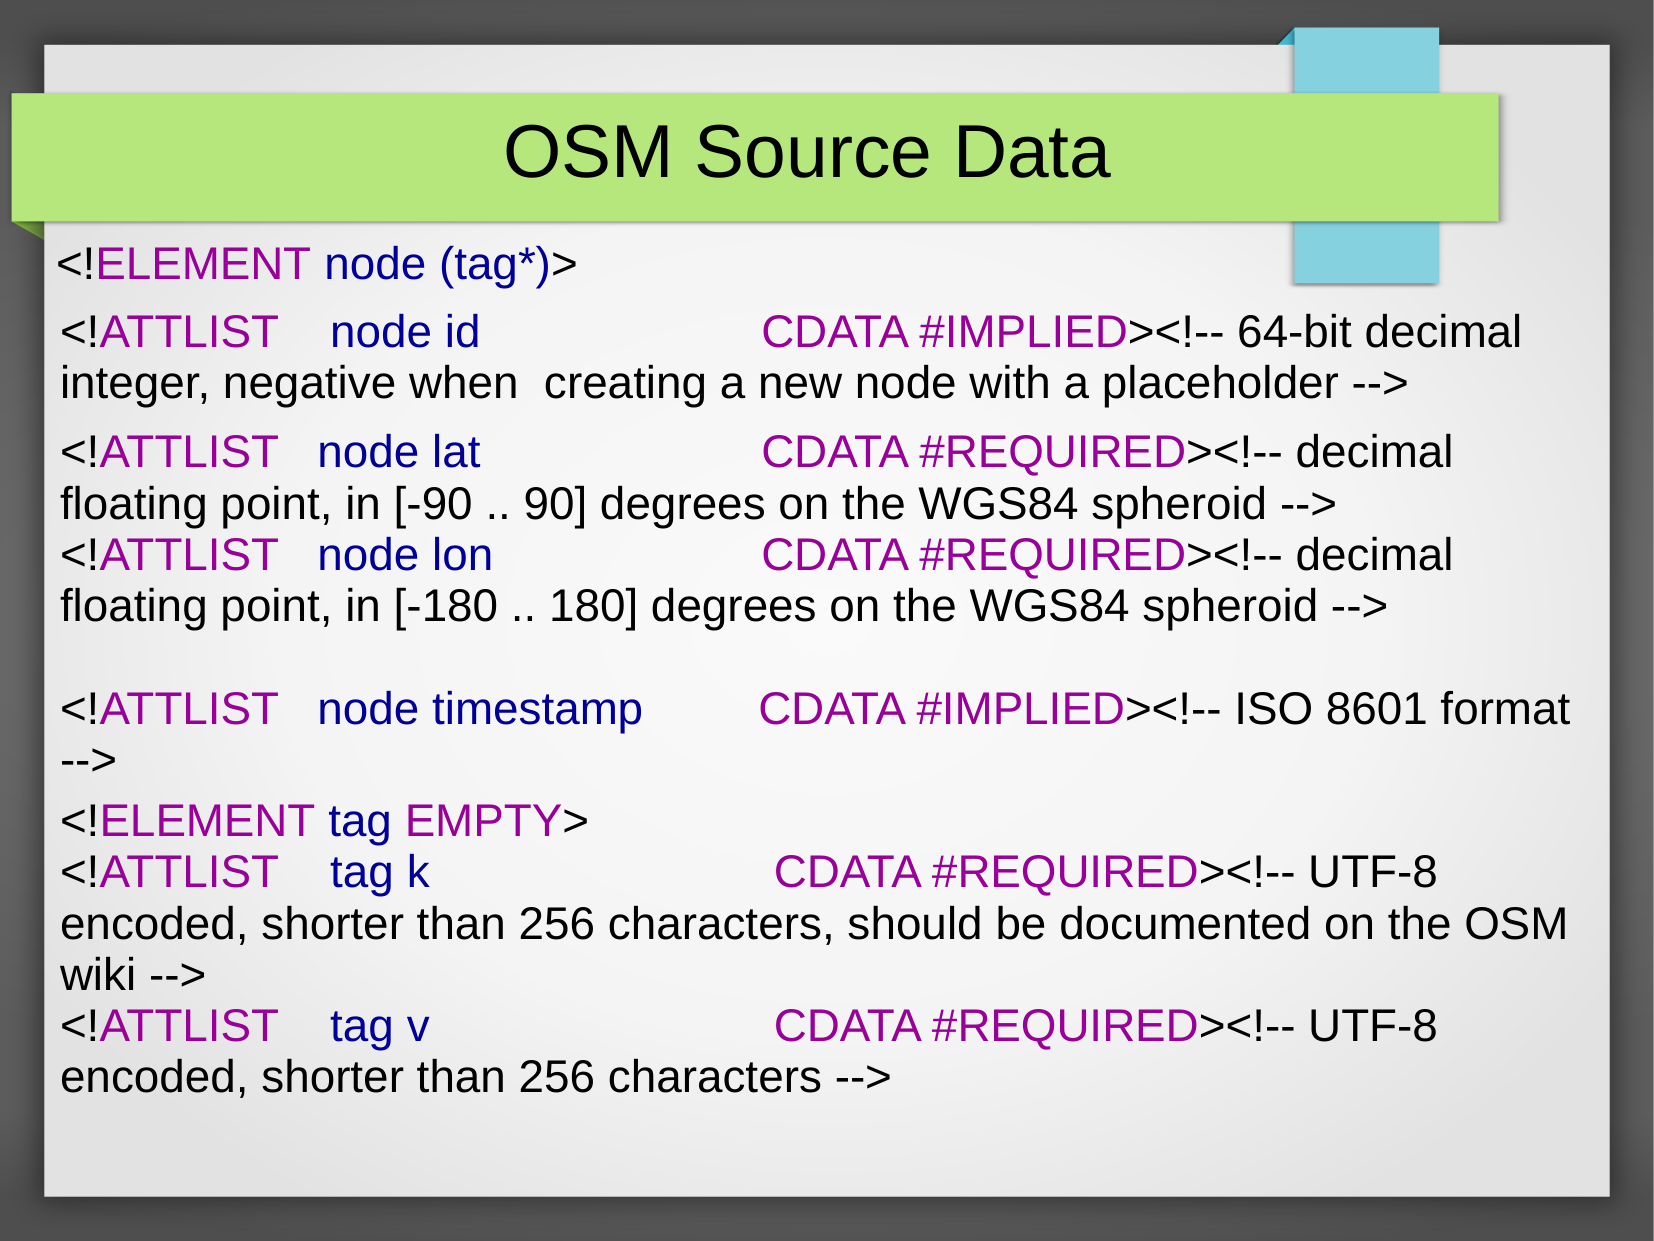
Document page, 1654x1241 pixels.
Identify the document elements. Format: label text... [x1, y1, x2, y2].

subtitle <!ELEMENT node (tag*)> [0, 237, 736, 332]
text_box <!ATTLIST node id CDATA #IMPLIED><!-- 64-bit decimal integer, negative when creating a new node with a placeholder --> [60, 305, 1606, 363]
title OSM Source Data [0, 47, 1426, 256]
picture [0, 0, 1654, 1241]
text_box <!ATTLIST node lat CDATA #REQUIRED><!-- decimal floating point, in [-90 .. 90] degrees on the WGS84 spheroid --> <!ATTLIST node lon CDATA #REQUIRED><!-- decimal floating point, in [-180 .. 180] degrees on the WGS84 spheroid --> <!ATTLIST node timestamp CDATA #IMPLIED><!-- ISO 8601 format --> [60, 363, 1606, 901]
text_box <!ELEMENT tag EMPTY> <!ATTLIST tag k CDATA #REQUIRED><!-- UTF-8 encoded, shorter than 256 characters, should be documented on the OSM wiki --> <!ATTLIST tag v CDATA #REQUIRED><!-- UTF-8 encoded, shorter than 256 characters --> [60, 795, 1576, 1154]
